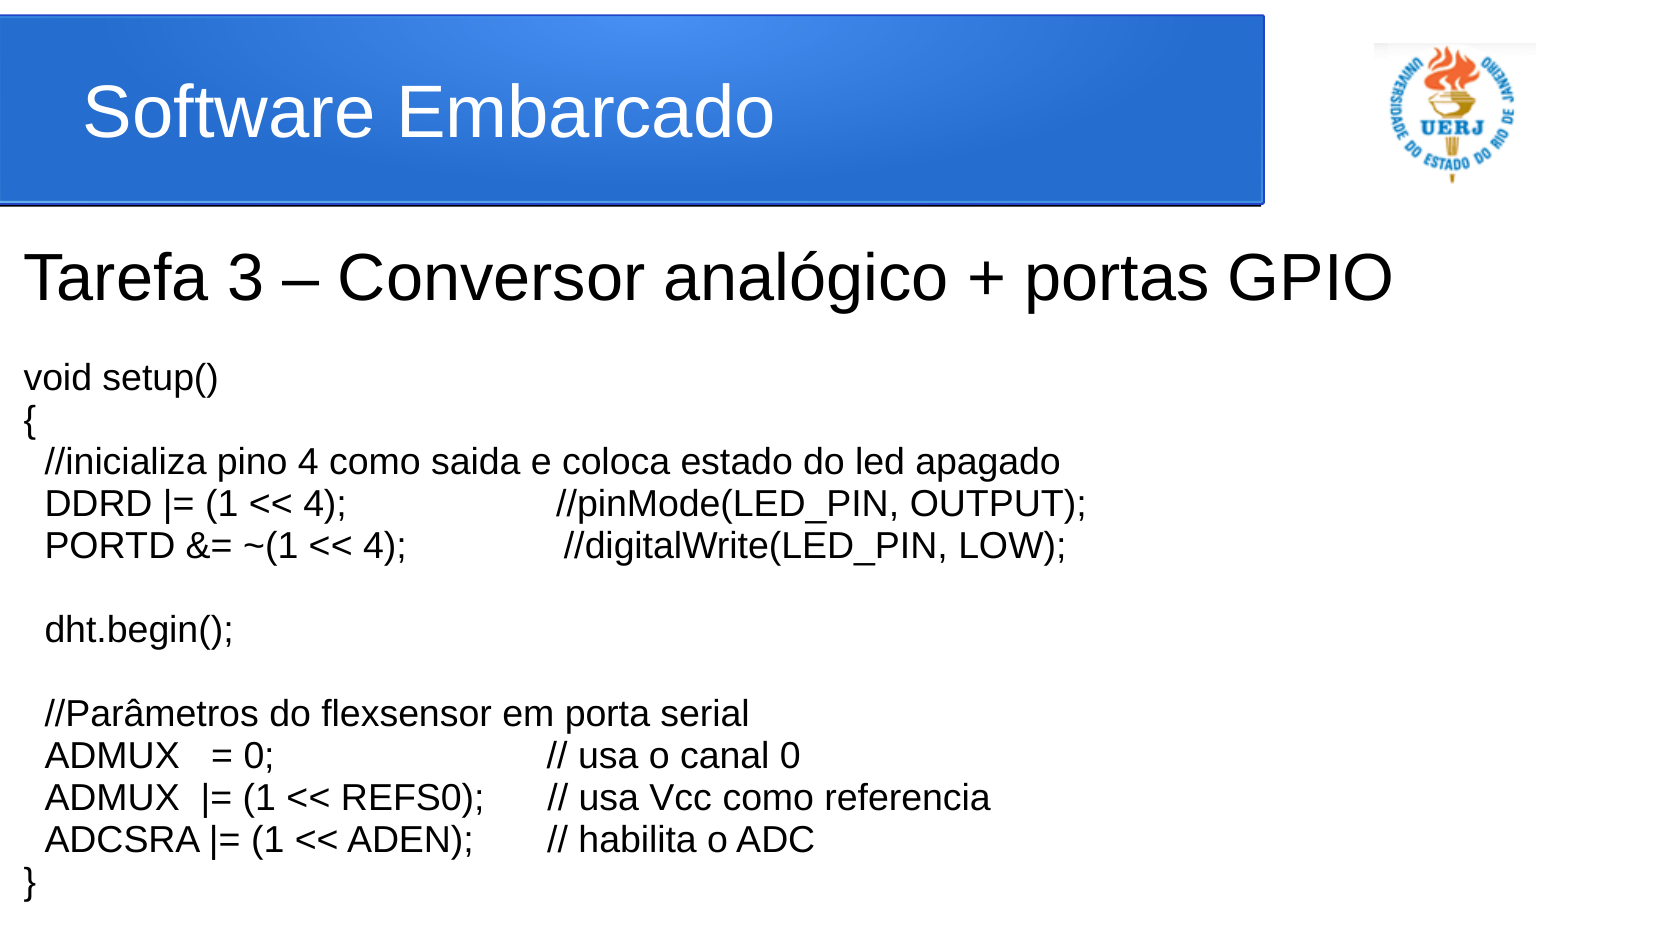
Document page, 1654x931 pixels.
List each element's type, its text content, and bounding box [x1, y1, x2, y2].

title Software Embarcado [82, 35, 1235, 165]
subtitle Tarefa 3 – Conversor analógico + portas GPIO void setup() { //inicializa pino 4 como saida e coloca estado do led apagado DDRD |= (1 << 4); //pinMode(LED_PIN, OUTPUT); PORTD &= ~(1 << 4); //digitalWrite(LED_PIN, LOW); dht.begin(); //Parâmetros do flexsensor em porta serial ADMUX = 0; // usa o canal 0 ADMUX |= (1 << REFS0); // usa Vcc como referencia ADCSRA |= (1 << ADEN); // habilita o ADC } [23, 165, 1654, 931]
picture [1374, 43, 1536, 190]
